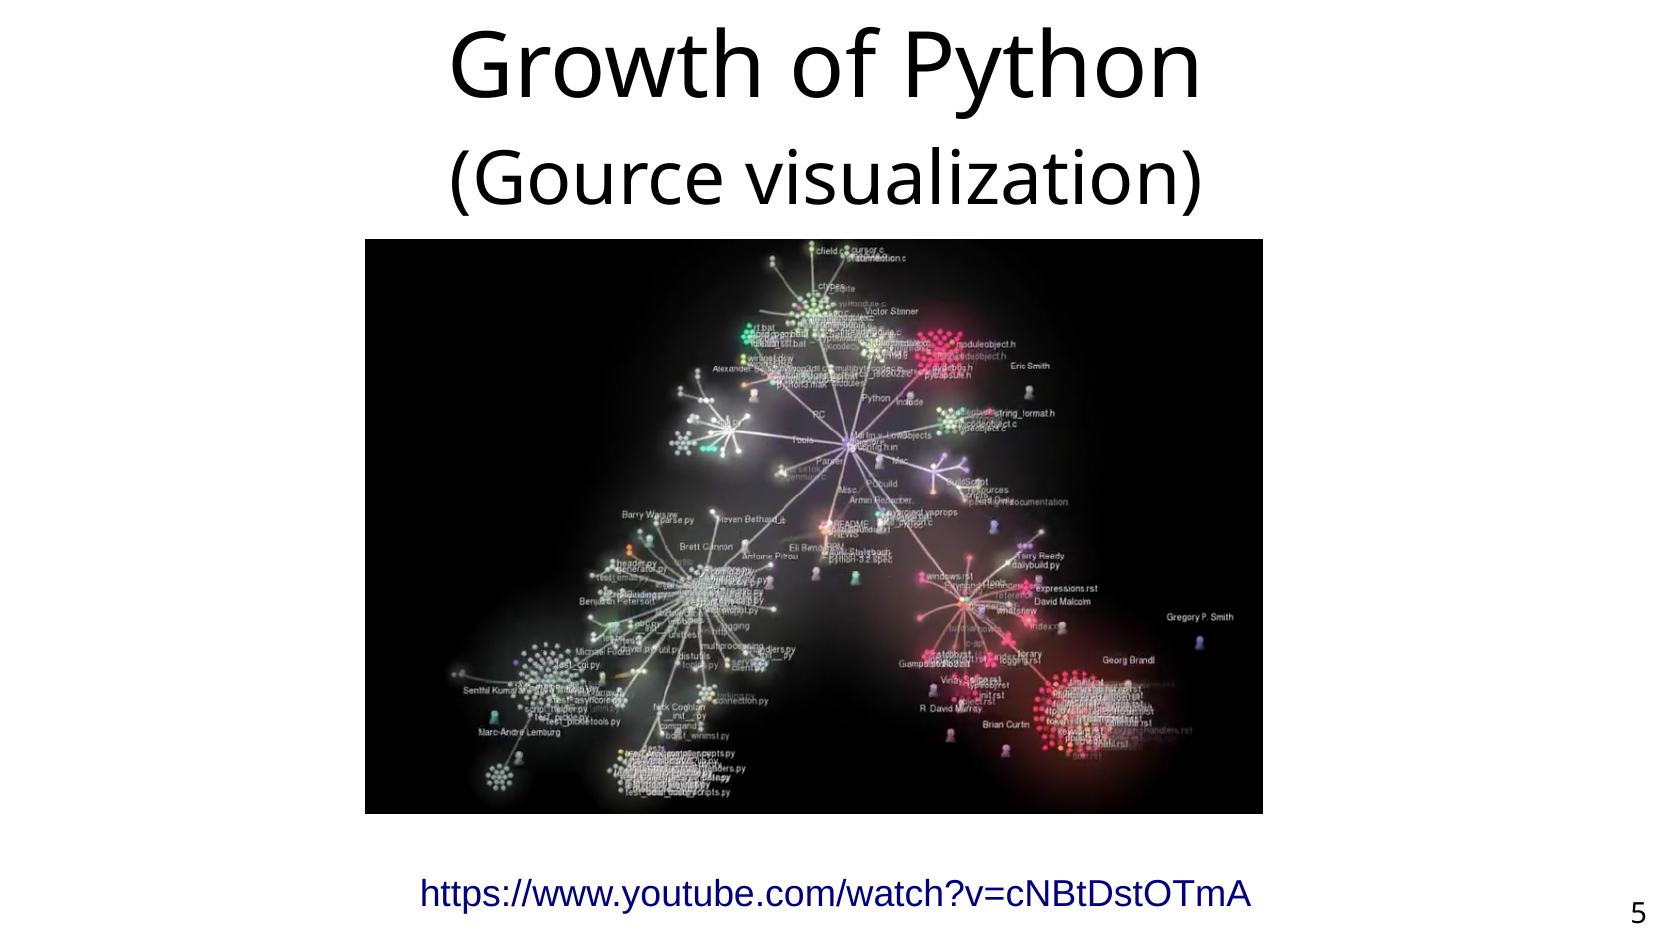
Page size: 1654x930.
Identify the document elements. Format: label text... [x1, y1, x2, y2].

picture [365, 239, 1263, 814]
title Growth of Python (Gource visualization) [82, 1, 1571, 225]
text_box https://www.youtube.com/watch?v=cNBtDstOTmA [405, 864, 1321, 922]
